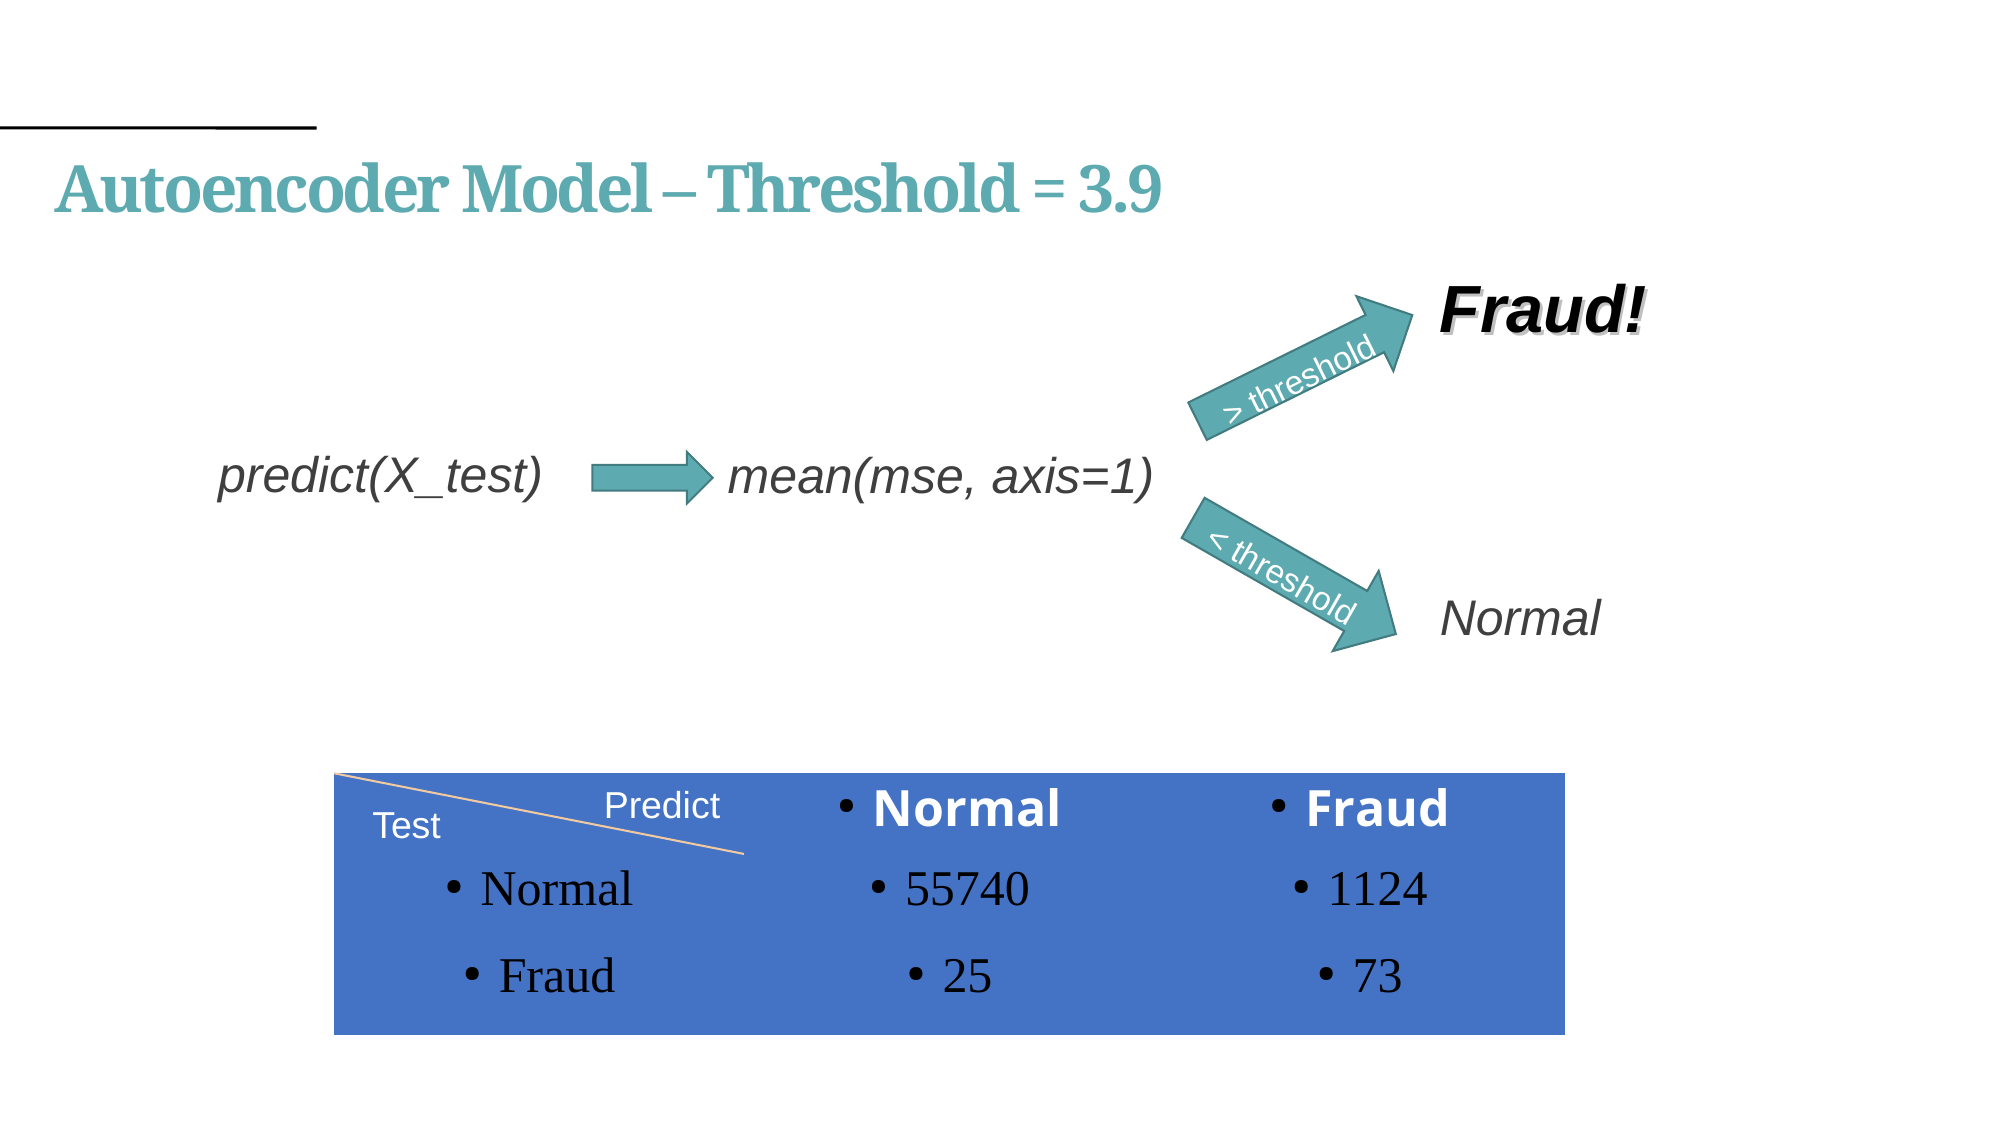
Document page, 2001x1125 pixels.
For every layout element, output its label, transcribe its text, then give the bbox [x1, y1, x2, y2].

text_box mean(mse, axis=1) [712, 435, 1238, 512]
table_header Normal [745, 773, 1155, 860]
table_header [334, 775, 745, 860]
text_box < threshold [1181, 497, 1396, 652]
table_cell Fraud [334, 948, 745, 1035]
table_header [654, 773, 745, 852]
table_header Fraud [1155, 773, 1565, 860]
title Autoencoder Model – Threshold = 3.9 [54, 114, 1183, 269]
table_cell 55740 [745, 860, 1155, 948]
text_box Fraud! [1424, 258, 1677, 355]
table_cell 1124 [1155, 860, 1565, 948]
table_cell 73 [1155, 948, 1565, 1035]
text_box Test [357, 793, 513, 854]
text_box > threshold [1188, 296, 1413, 440]
text_box Normal [1424, 578, 1677, 654]
table_header [344, 773, 588, 821]
text_box Predict [588, 773, 744, 834]
table_cell 25 [745, 948, 1155, 1035]
table_cell Normal [334, 860, 745, 948]
text_box [592, 451, 712, 504]
text_box predict(X_test) [203, 435, 593, 512]
